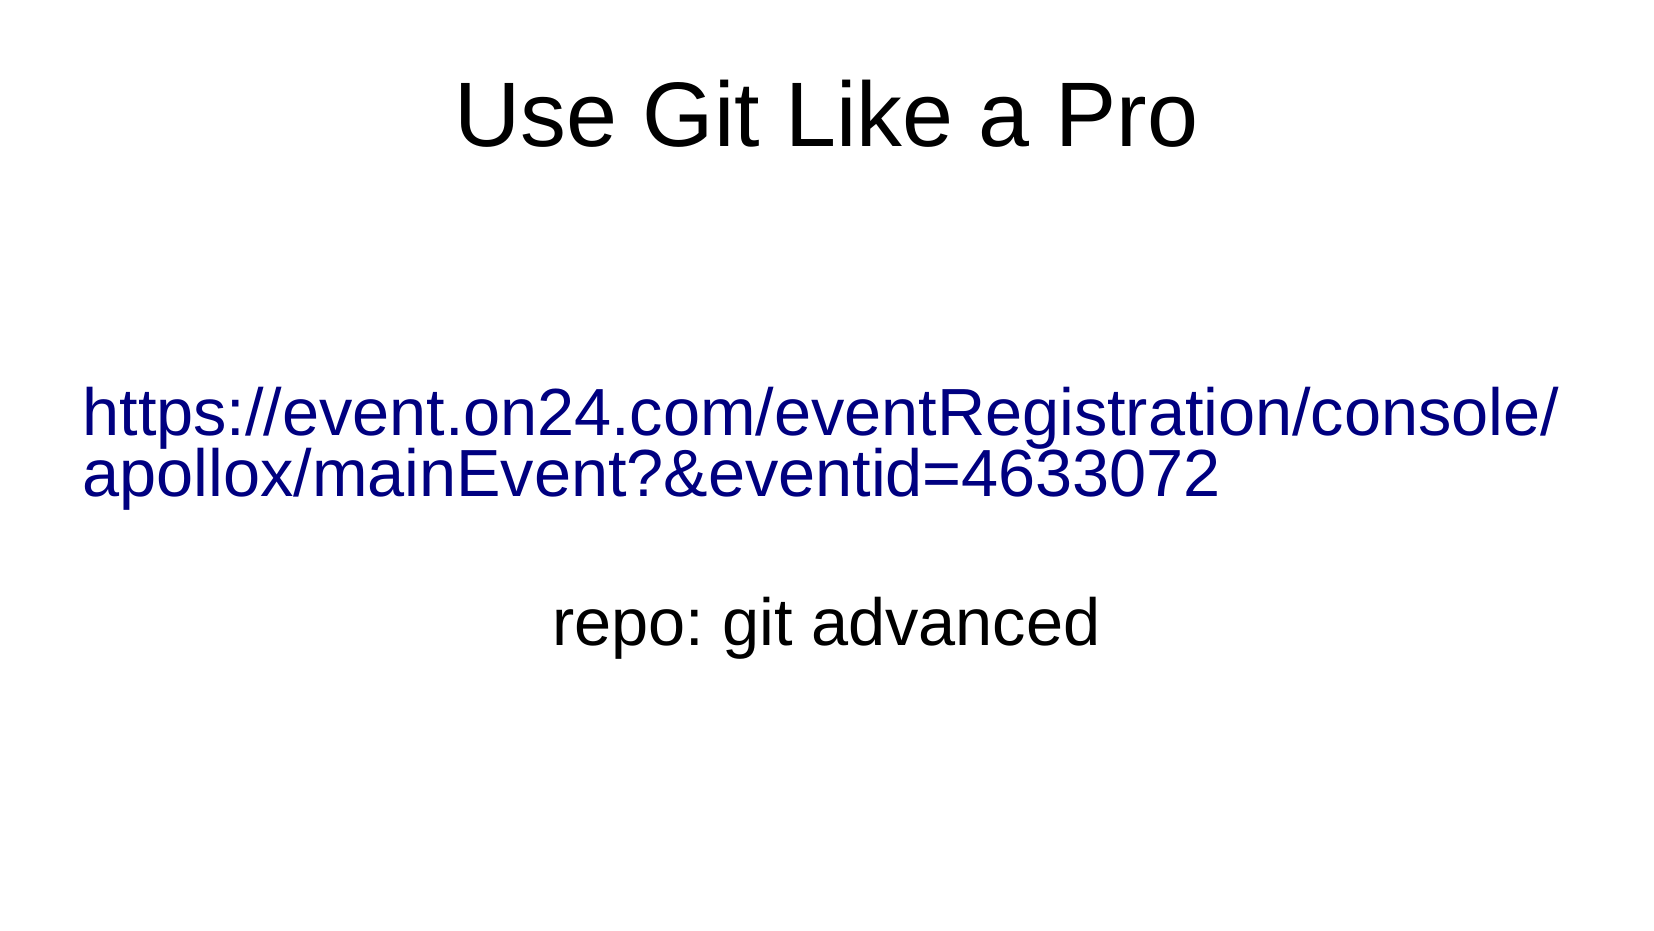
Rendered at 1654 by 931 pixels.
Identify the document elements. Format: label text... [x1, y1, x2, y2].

title Use Git Like a Pro [82, 37, 1571, 193]
subtitle https://event.on24.com/eventRegistration/console/apollox/mainEvent?&eventid=4633072 repo: git advanced [82, 217, 1571, 758]
